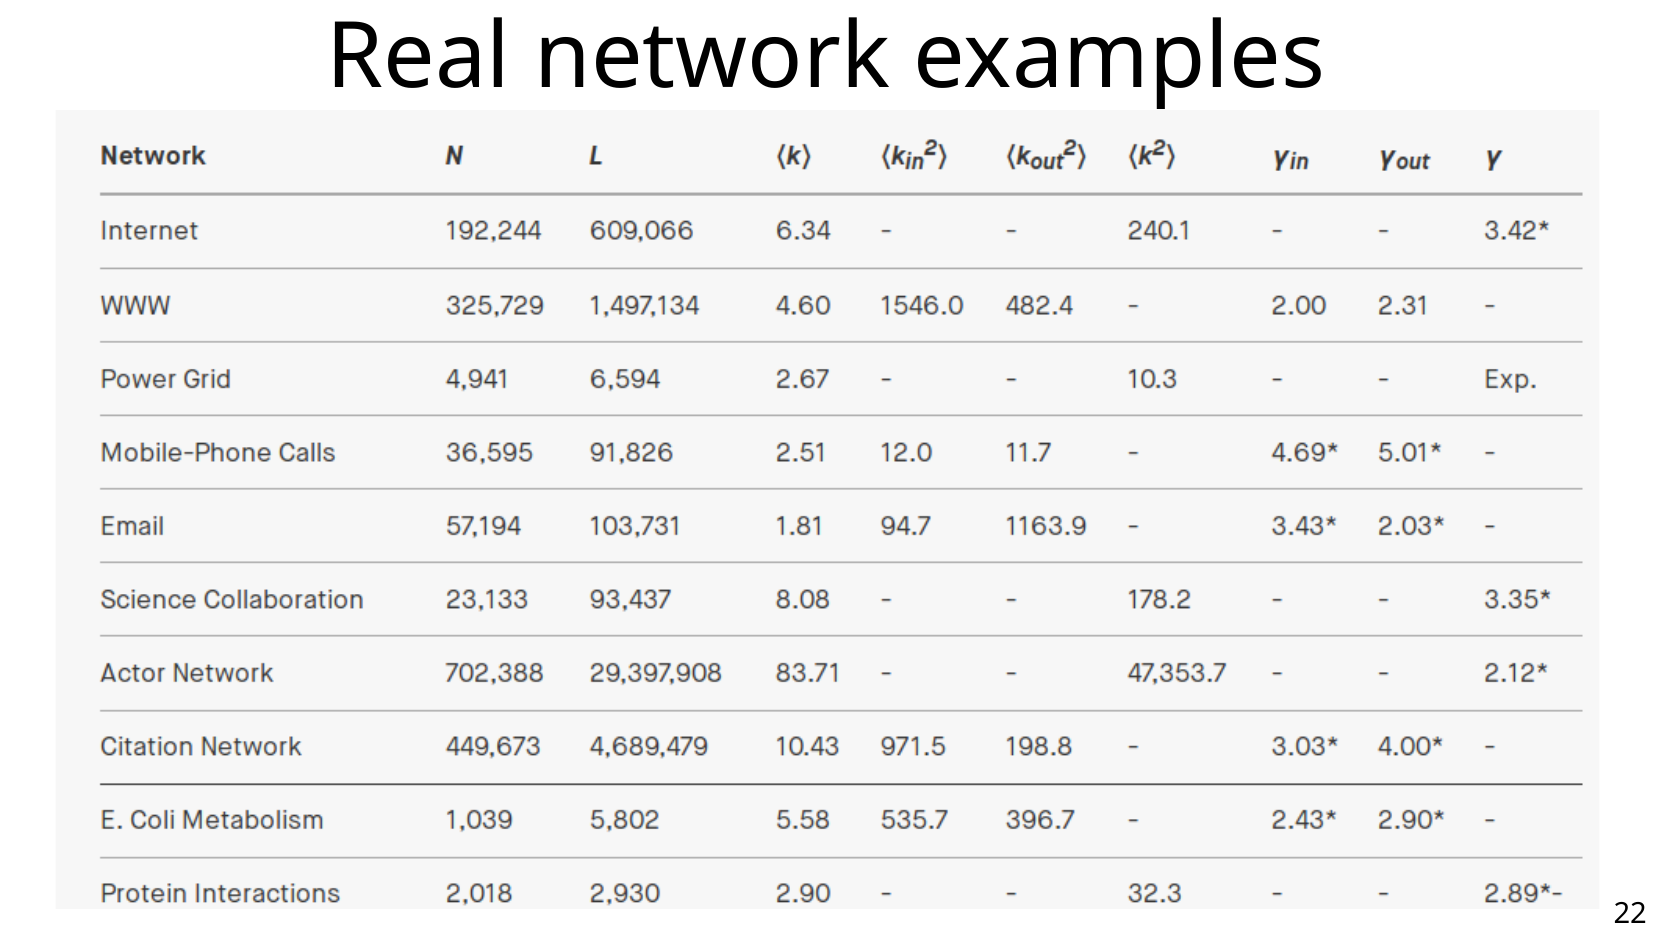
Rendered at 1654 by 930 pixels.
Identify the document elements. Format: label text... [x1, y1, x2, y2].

picture [55, 110, 1600, 909]
title Real network examples [82, 0, 1571, 104]
